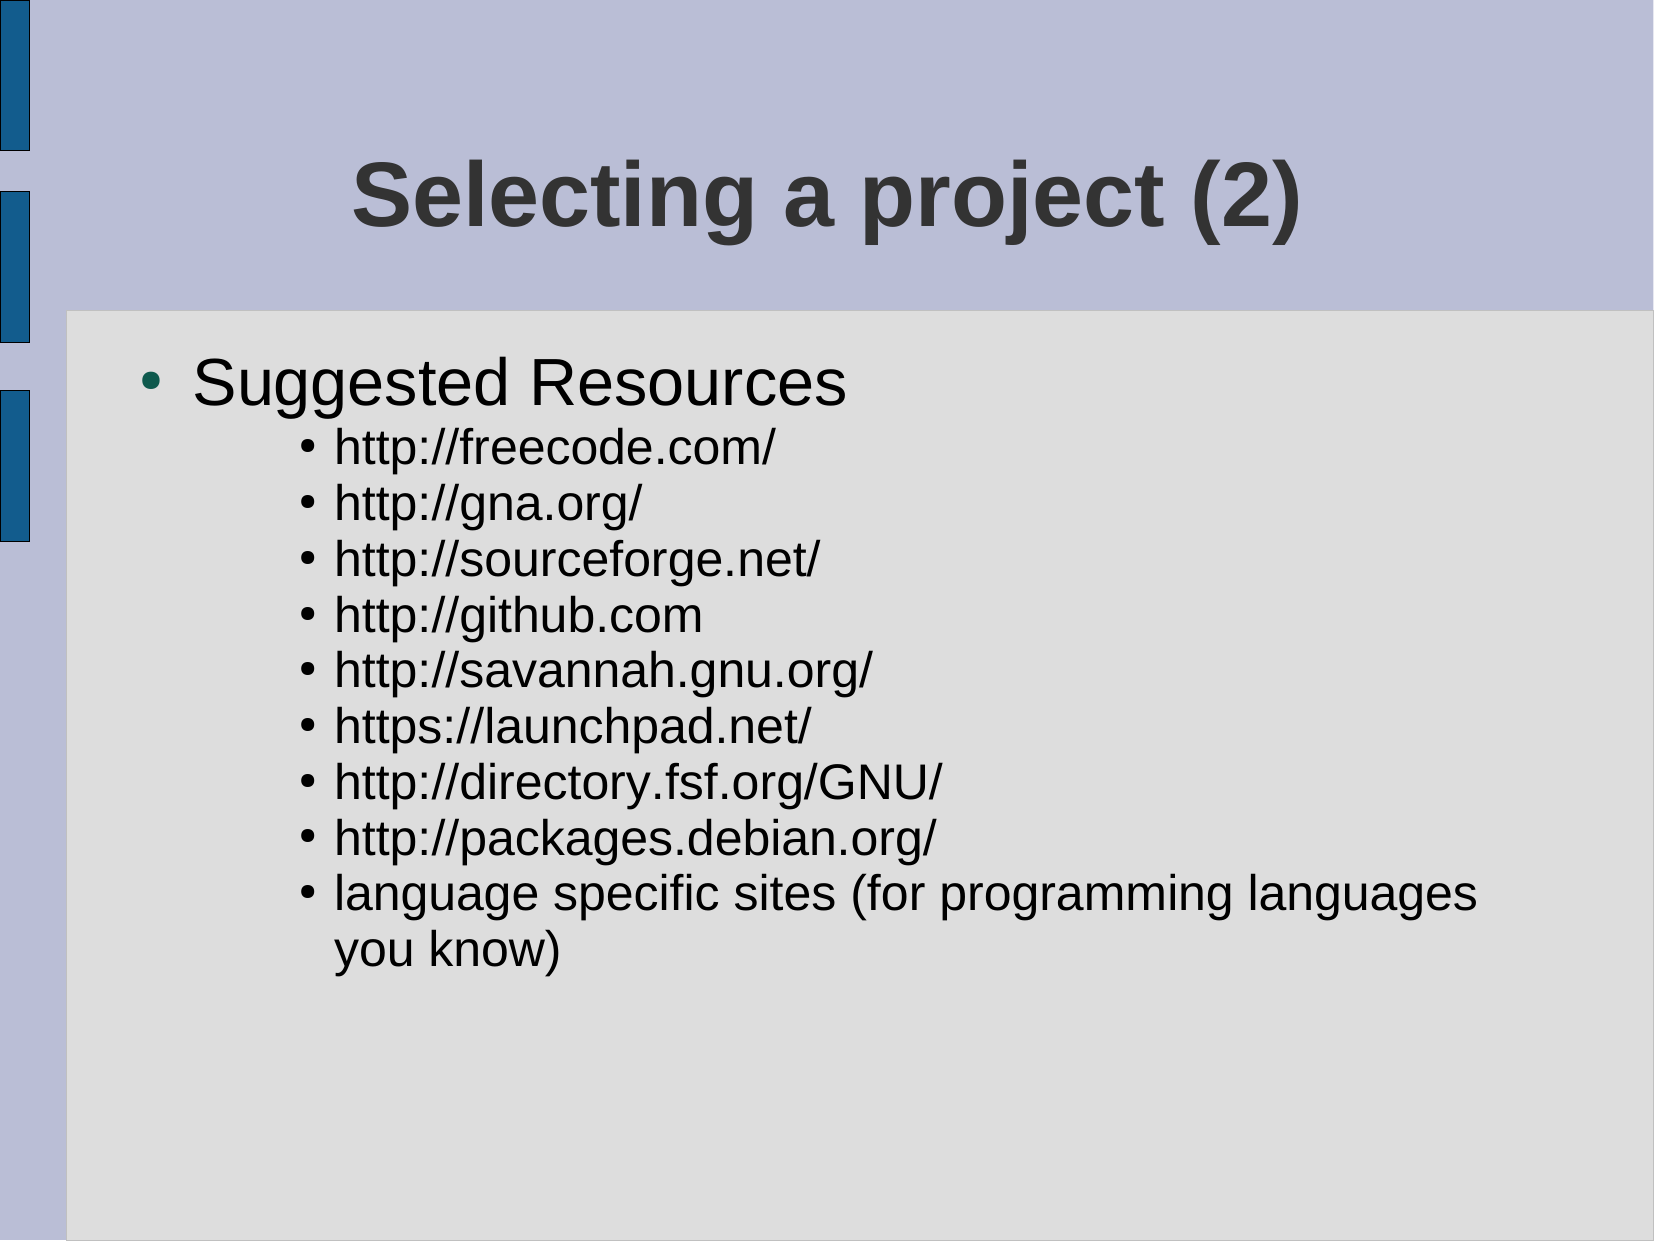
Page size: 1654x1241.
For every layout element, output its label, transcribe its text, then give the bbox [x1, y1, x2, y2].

list Suggested Resources http://freecode.com/ http://gna.org/ http://sourceforge.net/ http://github.com http://savannah.gnu.org/ https://launchpad.net/ http://directory.fsf.org/GNU/ http://packages.debian.org/ language specific sites (for programming languages you know) [121, 344, 1534, 1112]
title Selecting a project (2) [121, 98, 1534, 291]
